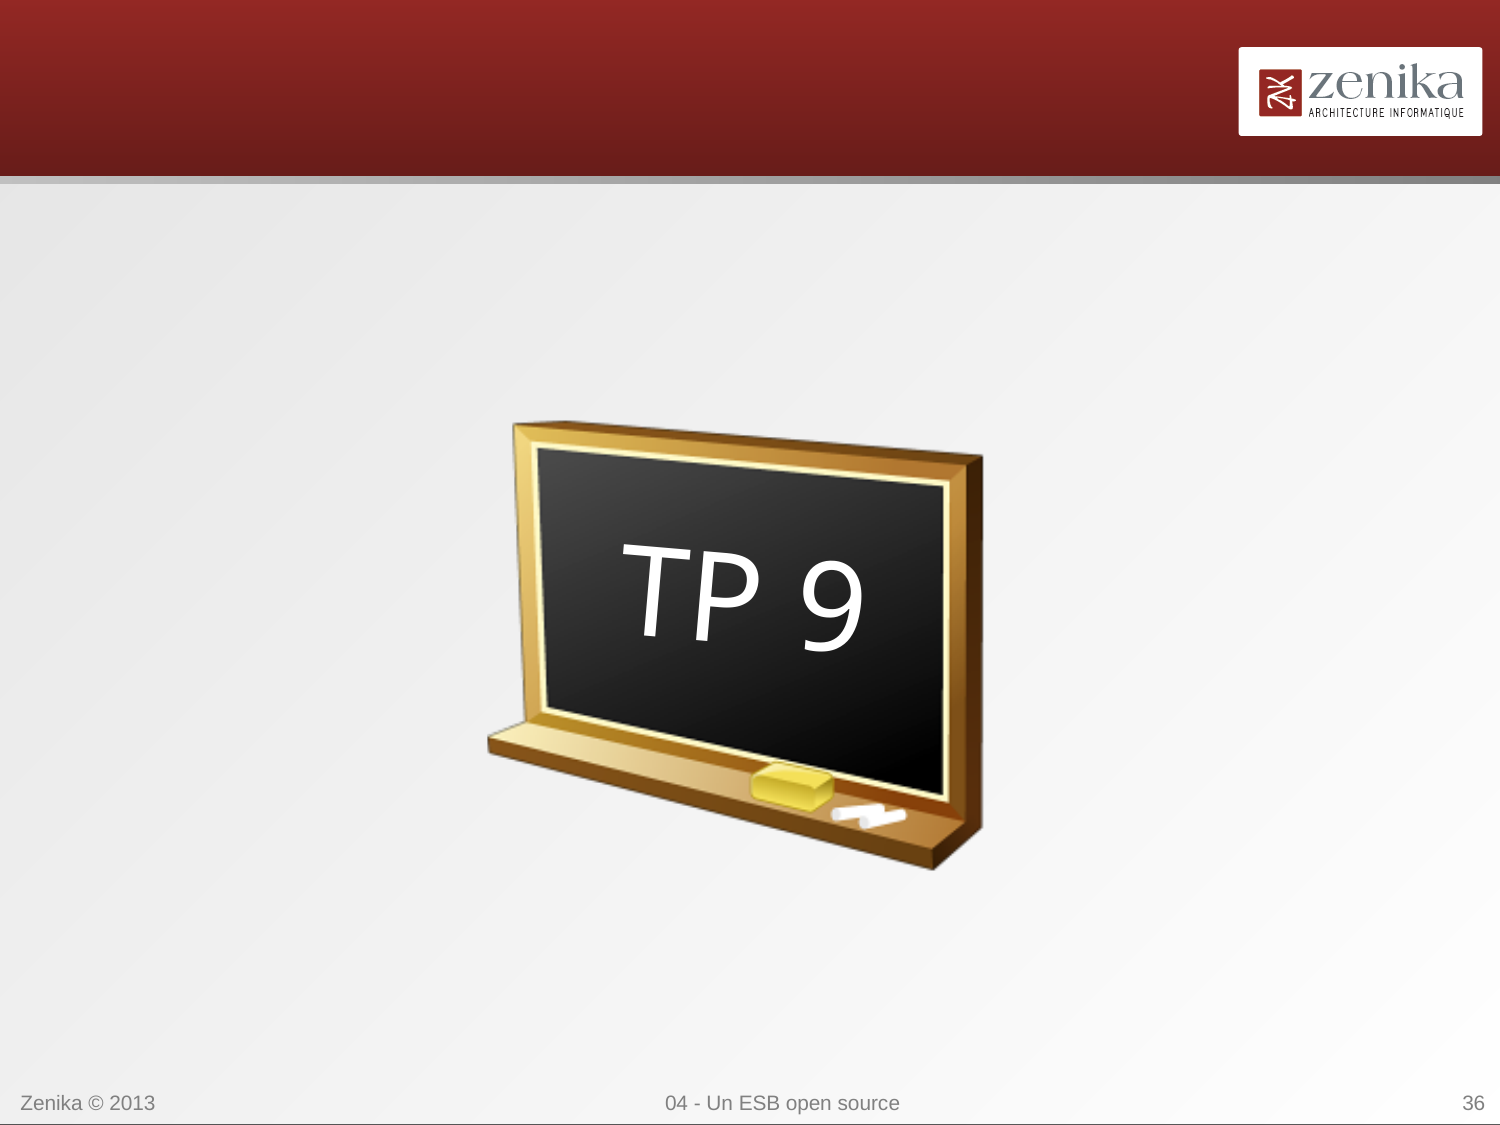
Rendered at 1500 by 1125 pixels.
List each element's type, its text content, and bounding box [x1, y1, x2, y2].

picture [1257, 58, 1464, 125]
picture [484, 388, 1019, 923]
text_box TP 9 [597, 491, 913, 691]
